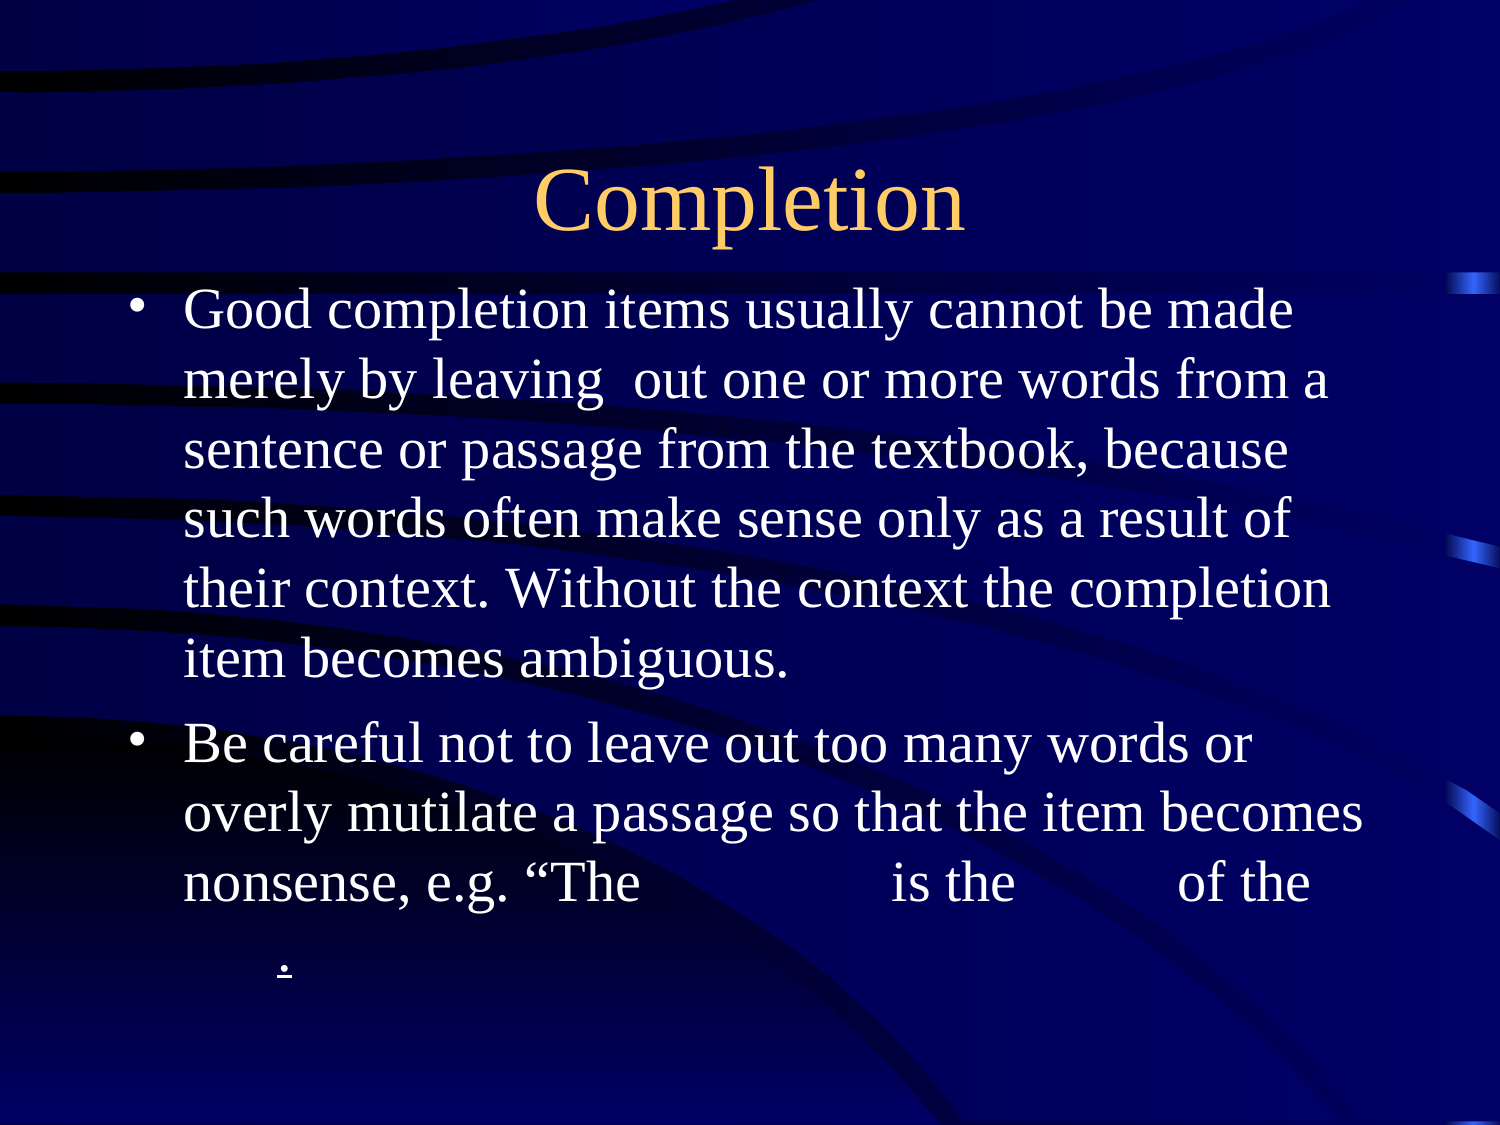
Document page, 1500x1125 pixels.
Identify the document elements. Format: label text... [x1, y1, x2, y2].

title Completion [112, 99, 1388, 262]
list Good completion items usually cannot be made merely by leaving out one or more words from a sentence or passage from the textbook, because such words often make sense only as a result of their context. Without the context the completion item becomes ambiguous. Be careful not to leave out too many words or overly mutilate a passage so that the item becomes nonsense, e.g. “The is the of the . [112, 262, 1388, 1063]
